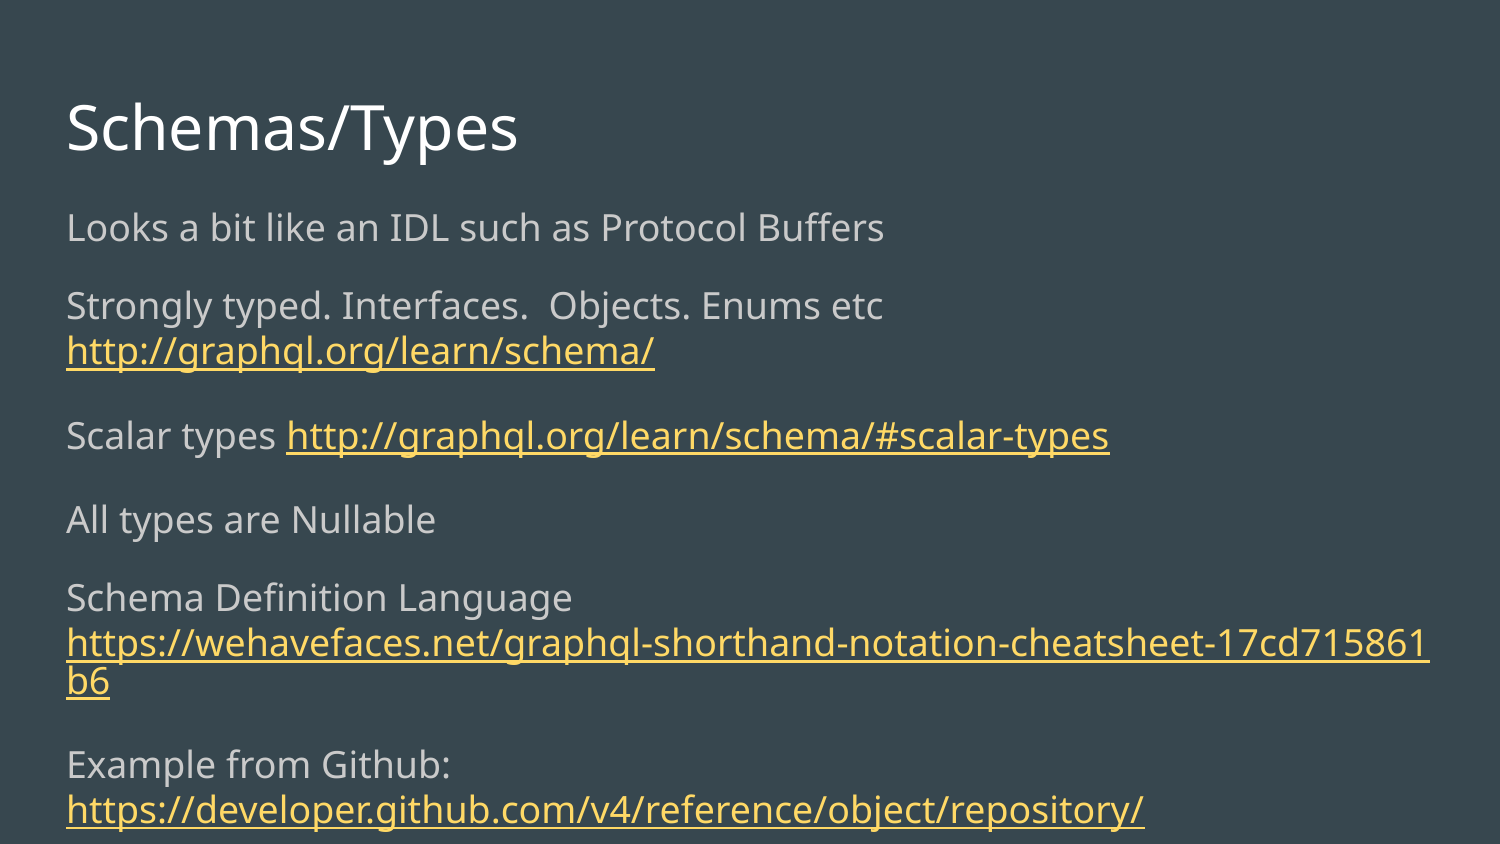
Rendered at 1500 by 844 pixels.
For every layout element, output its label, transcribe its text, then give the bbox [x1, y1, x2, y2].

list Looks a bit like an IDL such as Protocol Buffers Strongly typed. Interfaces. Objects. Enums etc http://graphql.org/learn/schema/ Scalar types http://graphql.org/learn/schema/#scalar-types All types are Nullable Schema Definition Language https://wehavefaces.net/graphql-shorthand-notation-cheatsheet-17cd715861b6 Example from Github: https://developer.github.com/v4/reference/object/repository/ [51, 189, 1449, 750]
title Schemas/Types [51, 72, 1449, 167]
